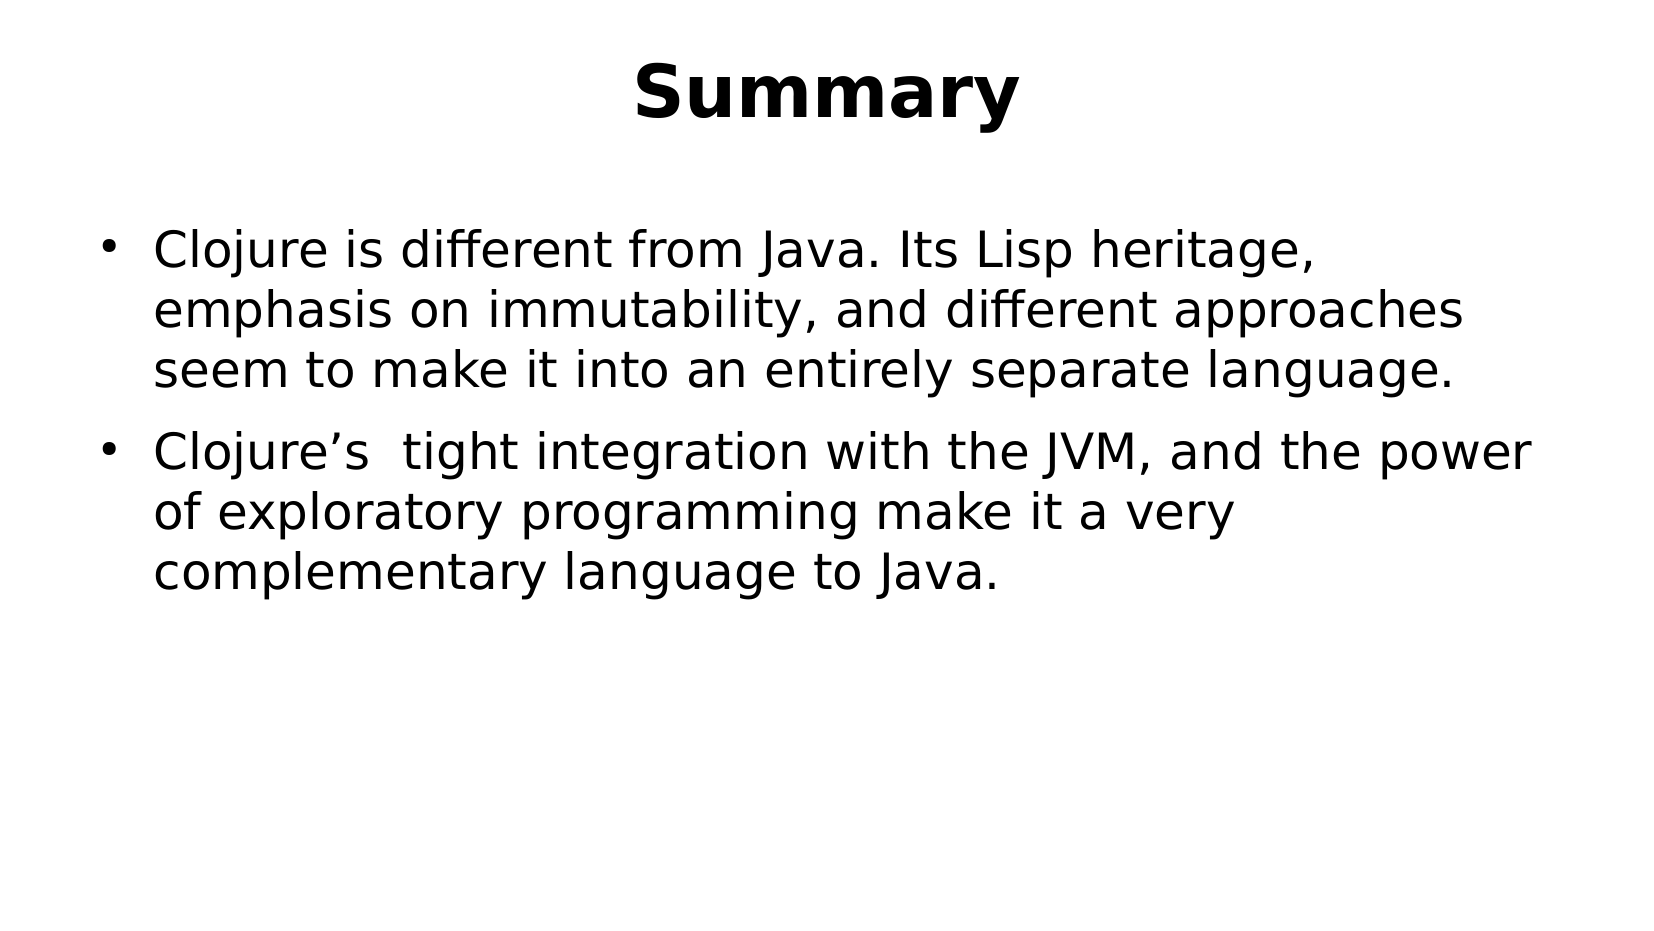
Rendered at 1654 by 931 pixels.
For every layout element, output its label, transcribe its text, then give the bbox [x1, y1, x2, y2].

title Summary [82, 37, 1571, 147]
list Clojure is different from Java. Its Lisp heritage, emphasis on immutability, and different approaches seem to make it into an entirely separate language. Clojure’s tight integration with the JVM, and the power of exploratory programming make it a very complementary language to Java. [82, 217, 1571, 758]
